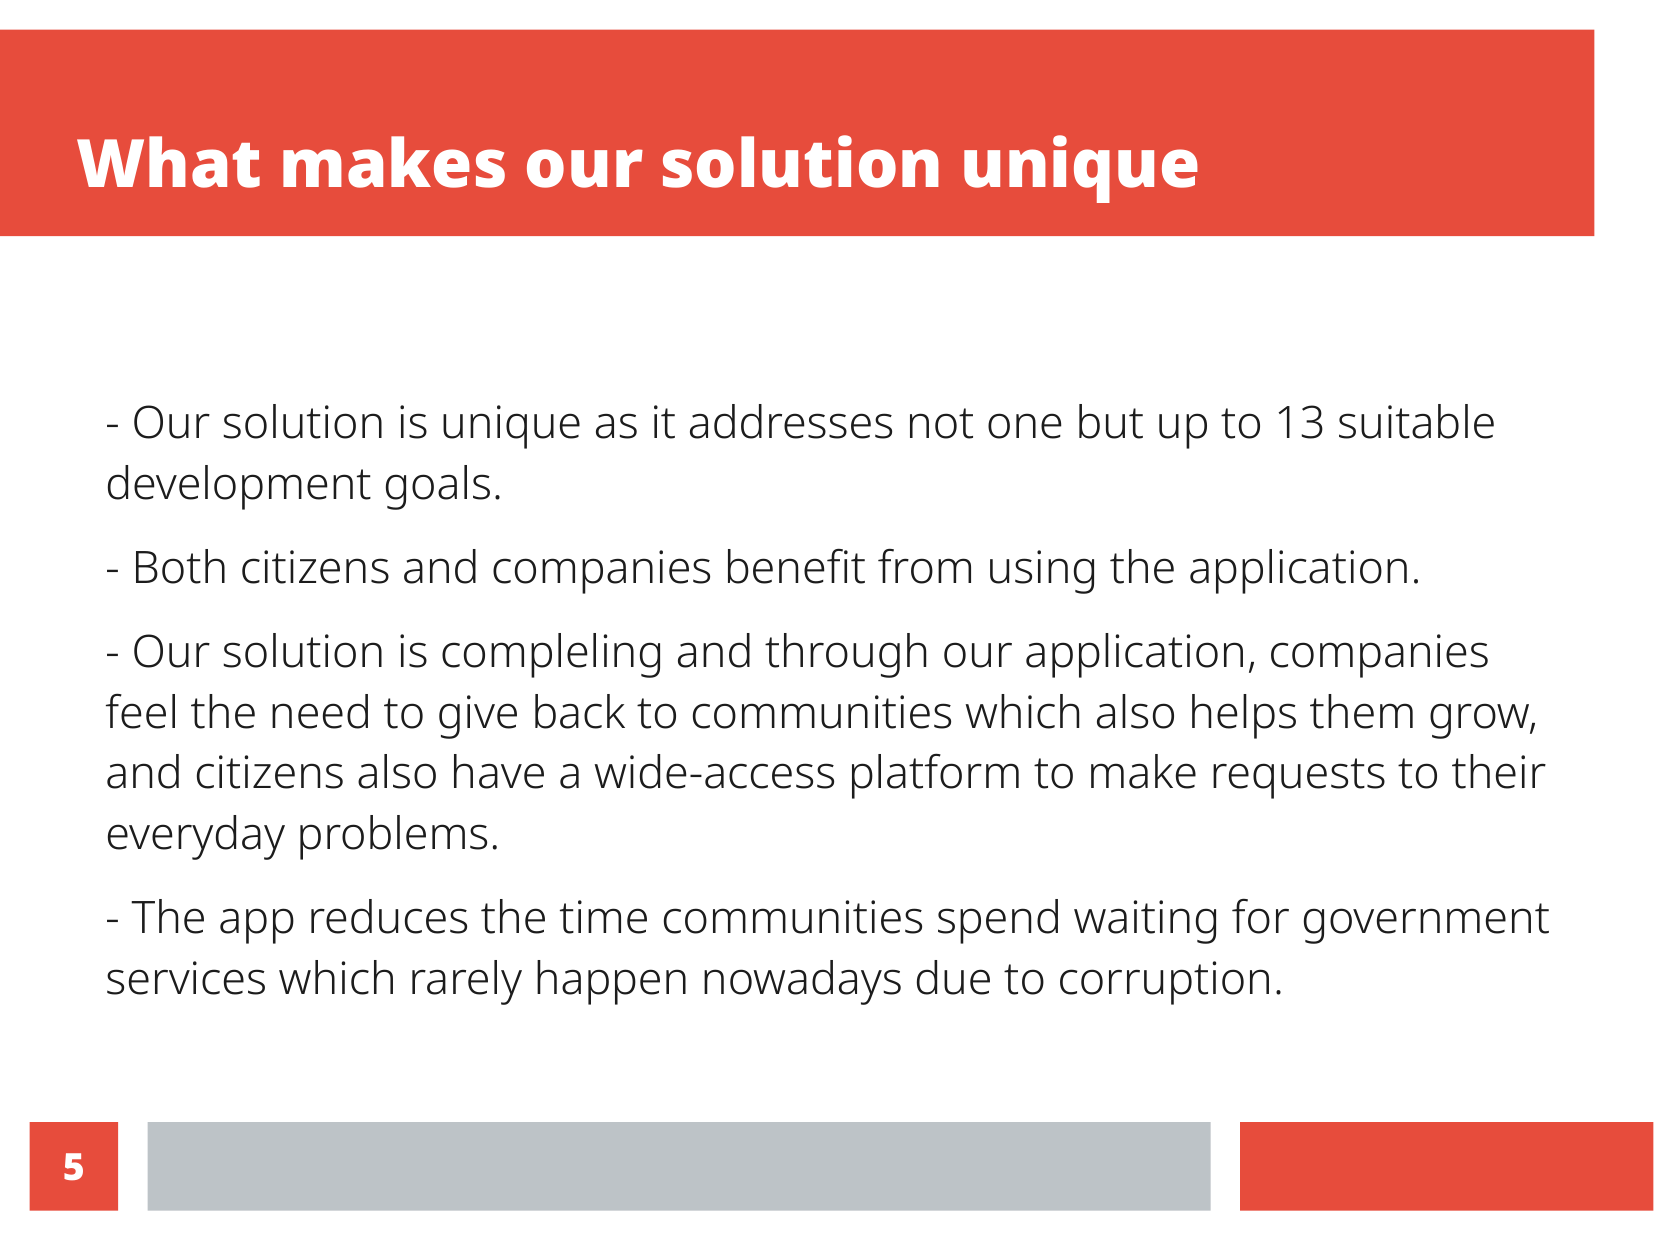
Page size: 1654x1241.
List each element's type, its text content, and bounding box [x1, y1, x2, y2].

title What makes our solution unique [59, 59, 1595, 207]
list - Our solution is unique as it addresses not one but up to 13 suitable development goals. - Both citizens and companies benefit from using the application. - Our solution is compleling and through our application, companies feel the need to give back to communities which also helps them grow, and citizens also have a wide-access platform to make requests to their everyday problems. - The app reduces the time communities spend waiting for government services which rarely happen nowadays due to corruption. [59, 295, 1565, 1063]
